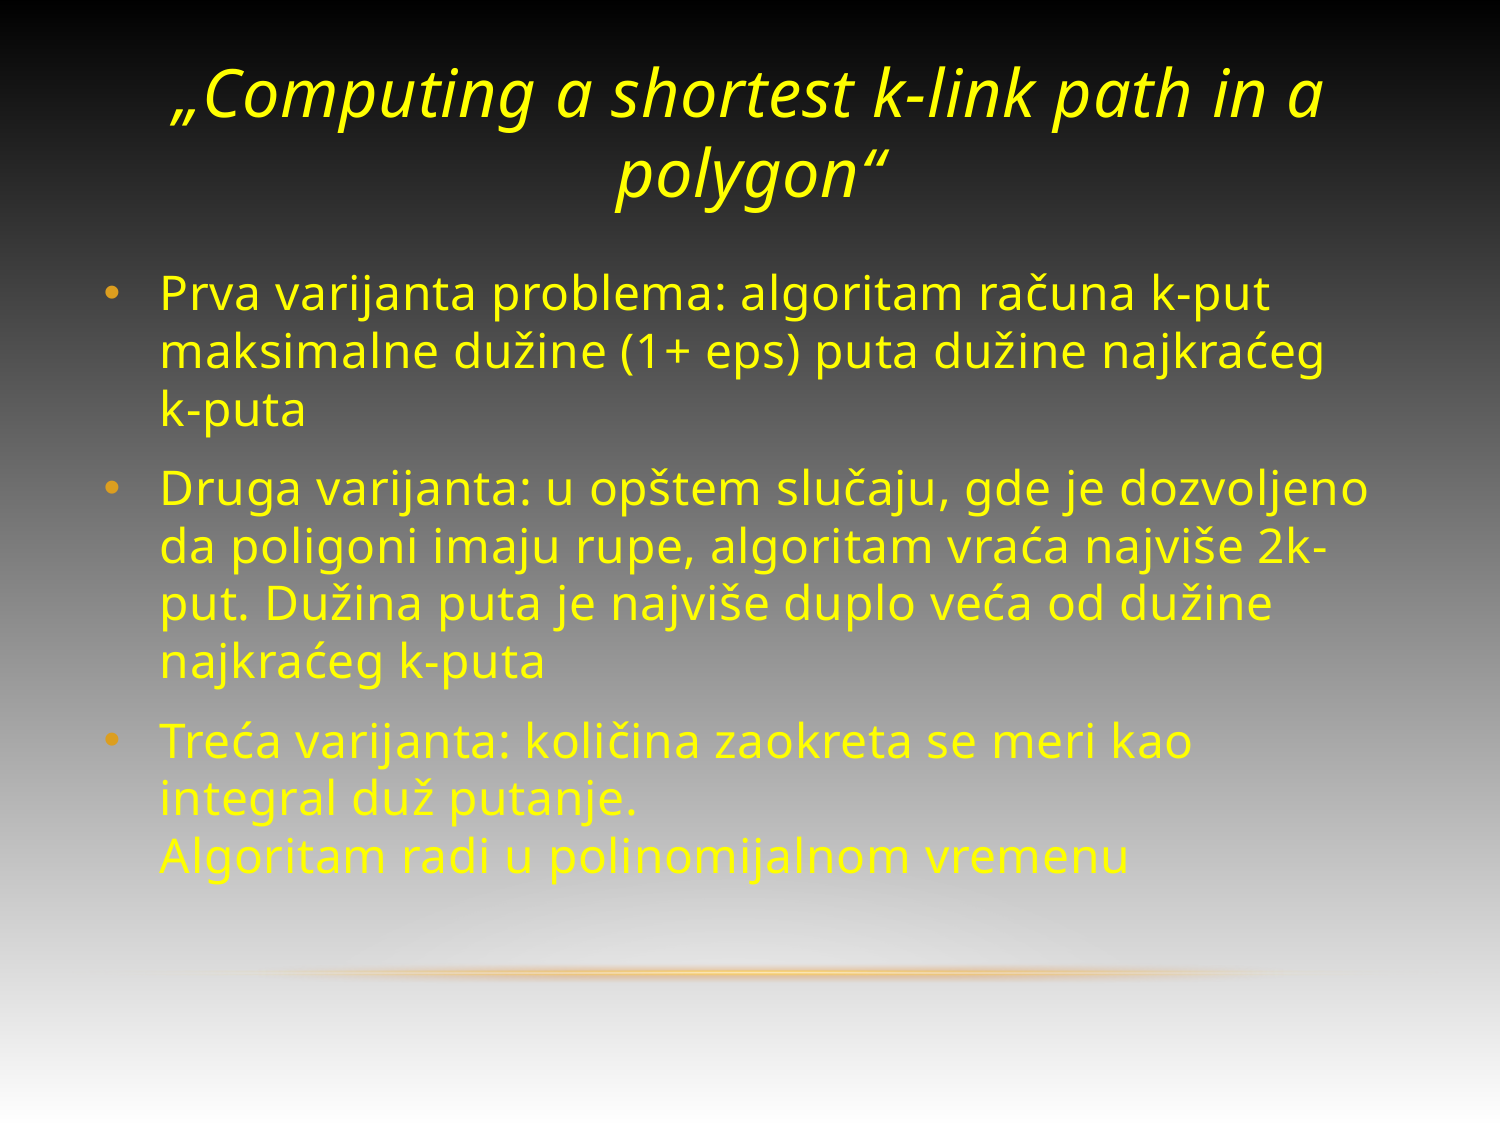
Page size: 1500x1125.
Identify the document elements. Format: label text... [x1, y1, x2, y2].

text_box Prva varijanta problema: algoritam računa k-put maksimalne dužine (1+ eps) puta dužine najkraćeg k-puta Druga varijanta: u opštem slučaju, gde je dozvoljeno da poligoni imaju rupe, algoritam vraća najviše 2k-put. Dužina puta je najviše duplo veća od dužine najkraćeg k-puta Treća varijanta: količina zaokreta se meri kao integral duž putanje. Algoritam radi u polinomijalnom vremenu [88, 255, 1389, 929]
picture [0, 0, 1500, 1125]
list „Computing a shortest k-link path in a polygon“ [100, 42, 1401, 272]
